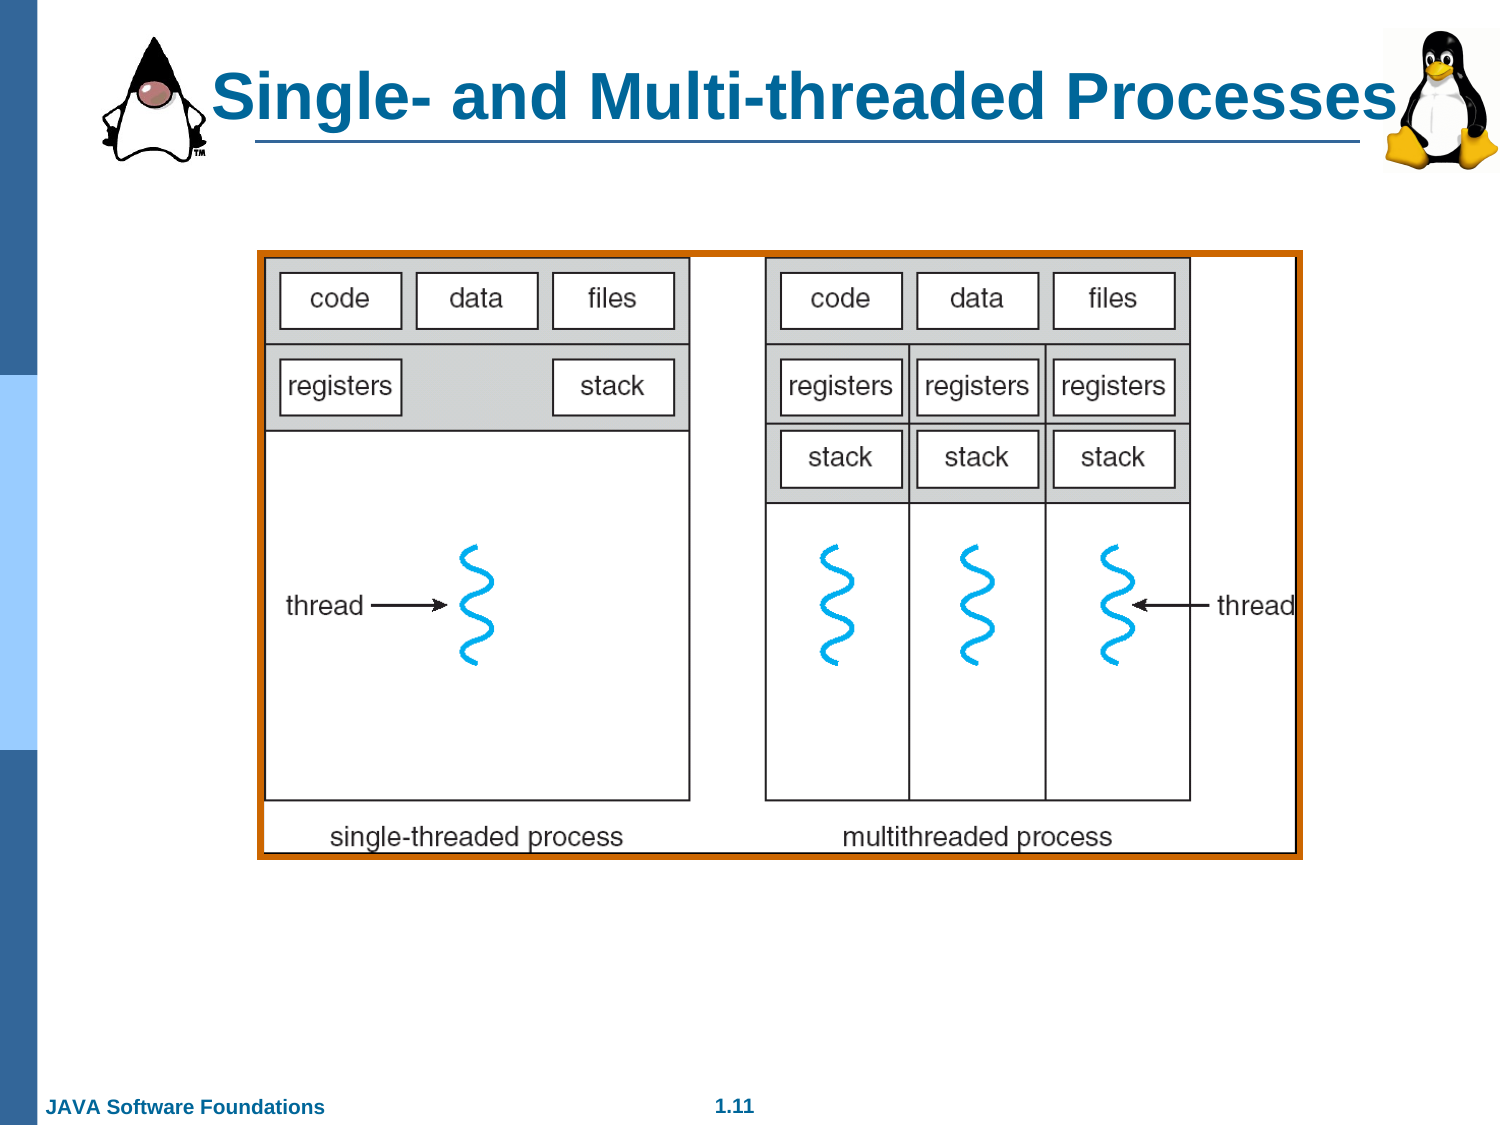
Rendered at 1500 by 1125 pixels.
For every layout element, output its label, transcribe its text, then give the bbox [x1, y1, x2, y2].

picture [1383, 28, 1500, 173]
picture [263, 256, 1297, 855]
title Single- and Multi-threaded Processes [75, 44, 1426, 141]
picture [54, 0, 255, 200]
